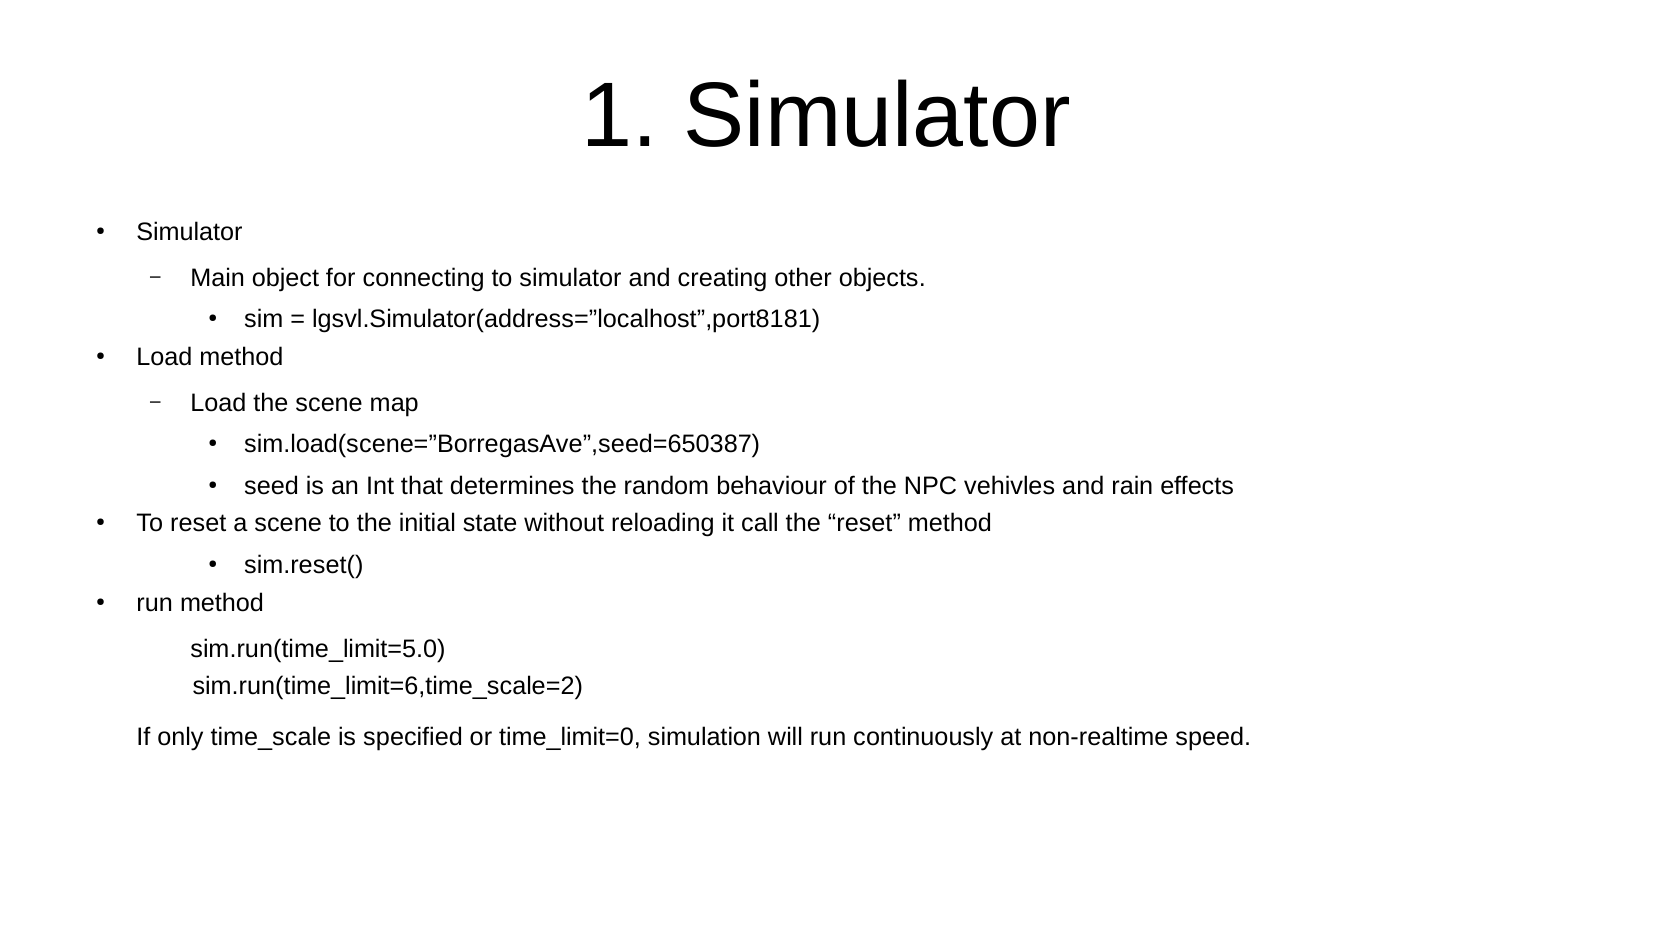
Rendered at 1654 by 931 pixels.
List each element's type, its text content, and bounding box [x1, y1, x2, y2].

list Simulator Main object for connecting to simulator and creating other objects. sim = lgsvl.Simulator(address=”localhost”,port8181) Load method Load the scene map sim.load(scene=”BorregasAve”,seed=650387) seed is an Int that determines the random behaviour of the NPC vehivles and rain effects To reset a scene to the initial state without reloading it call the “reset” method sim.reset() run method sim.run(time_limit=5.0) sim.run(time_limit=6,time_scale=2) If only time_scale is specified or time_limit=0, simulation will run continuously at non-realtime speed. [82, 217, 1571, 758]
title 1. Simulator [82, 37, 1571, 193]
